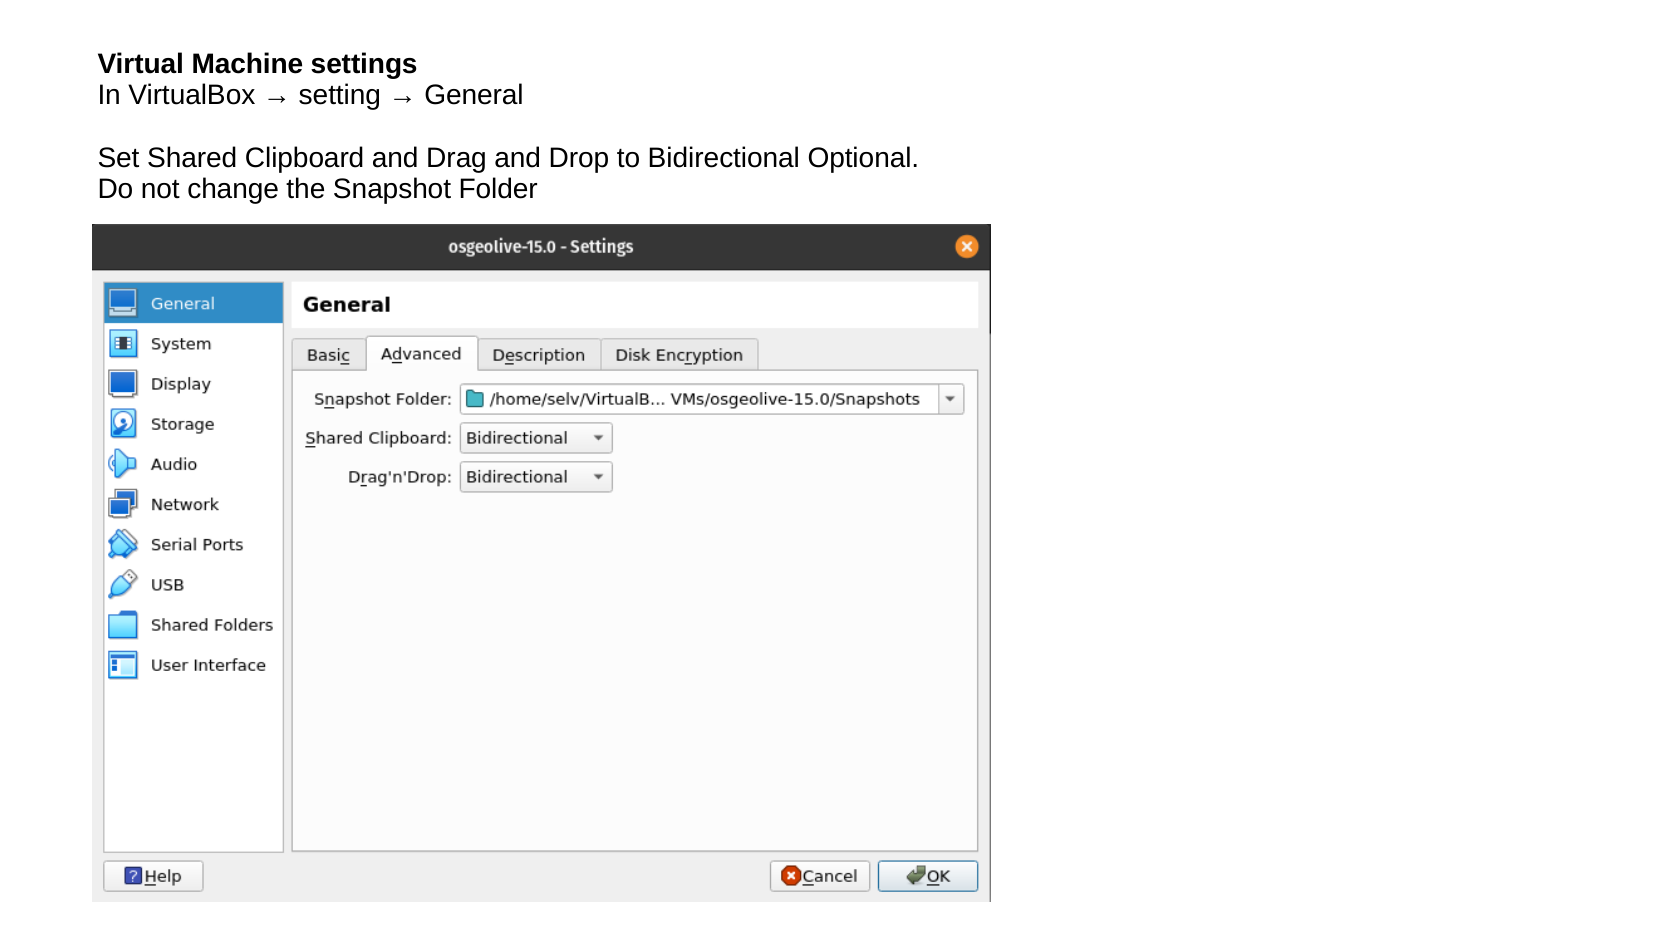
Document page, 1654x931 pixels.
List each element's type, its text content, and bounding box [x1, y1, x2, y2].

picture [92, 224, 991, 902]
text_box Virtual Machine settings In VirtualBox → setting → General Set Shared Clipboard and Drag and Drop to Bidirectional Optional. Do not change the Snapshot Folder [82, 40, 1571, 212]
